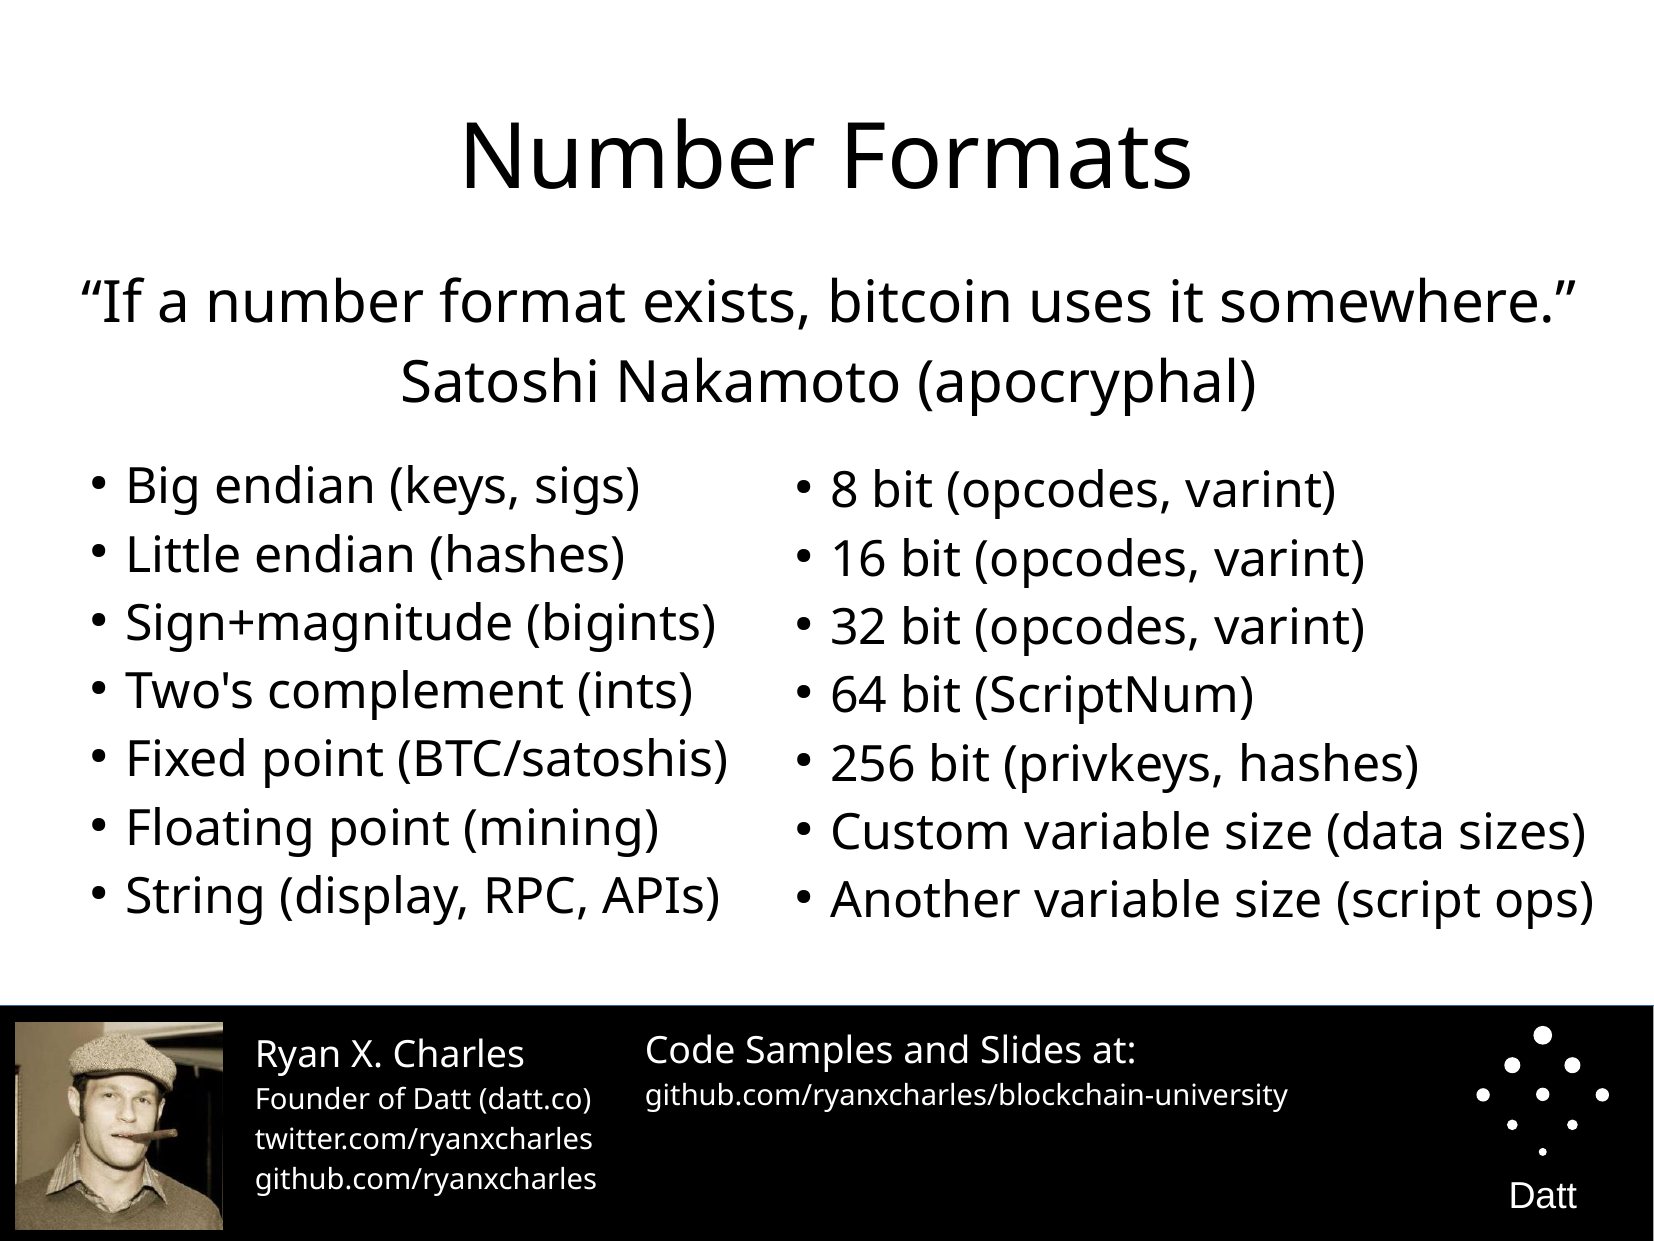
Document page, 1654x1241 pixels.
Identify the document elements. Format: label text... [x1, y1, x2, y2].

picture [15, 1022, 223, 1231]
text_box Ryan X. Charles Founder of Datt (datt.co) twitter.com/ryanxcharles github.com/ryanxcharles [240, 1020, 976, 1241]
text_box 8 bit (opcodes, varint) 16 bit (opcodes, varint) 32 bit (opcodes, varint) 64 bit (ScriptNum) 256 bit (privkeys, hashes) Custom variable size (data sizes) Another variable size (script ops) [780, 447, 1621, 1021]
text_box Datt [1452, 1167, 1633, 1241]
text_box Code Samples and Slides at: github.com/ryanxcharles/blockchain-university [630, 1015, 1403, 1156]
subtitle “If a number format exists, bitcoin uses it somewhere.” Satoshi Nakamoto (apocryphal) [52, 260, 1606, 421]
title Number Formats [82, 49, 1571, 257]
text_box [976, 1005, 1654, 1241]
picture [1475, 1023, 1611, 1159]
text_box Big endian (keys, sigs) Little endian (hashes) Sign+magnitude (bigints) Two's complement (ints) Fixed point (BTC/satoshis) Floating point (mining) String (display, RPC, APIs) [75, 442, 811, 1016]
text_box [0, 1005, 630, 1241]
